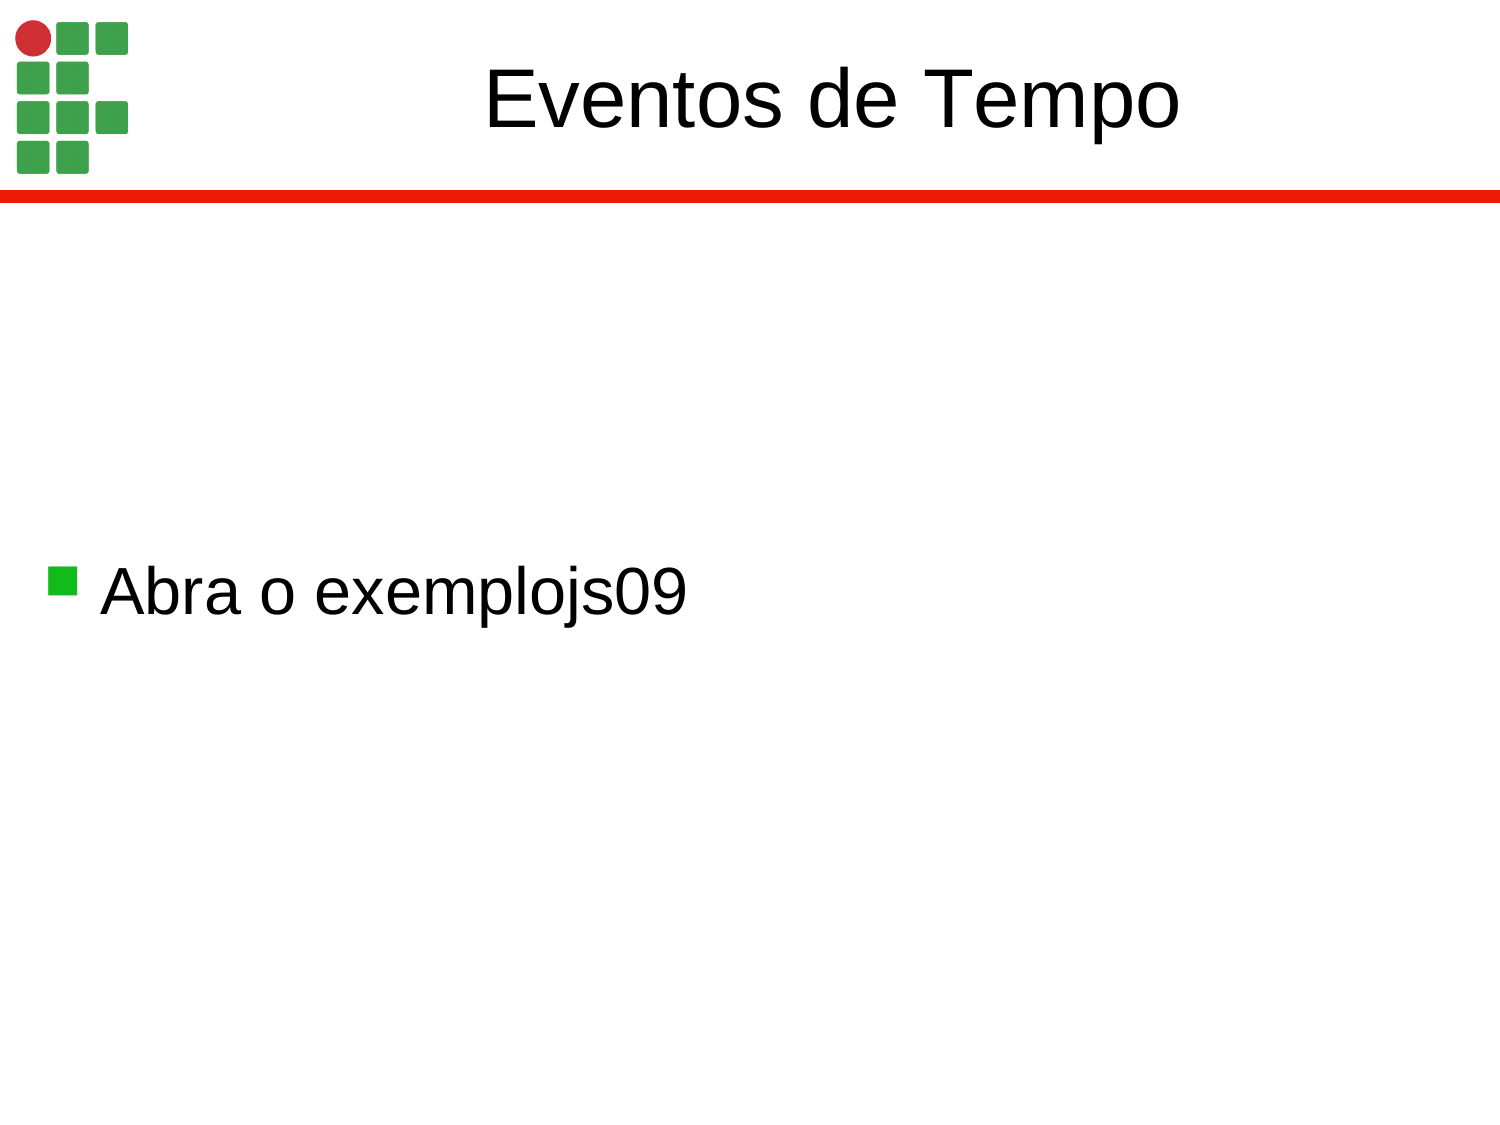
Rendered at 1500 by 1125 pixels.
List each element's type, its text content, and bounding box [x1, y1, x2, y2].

picture [14, 16, 130, 178]
list Abra o exemplojs09 [29, 207, 1471, 1087]
title Eventos de Tempo [165, 0, 1500, 202]
